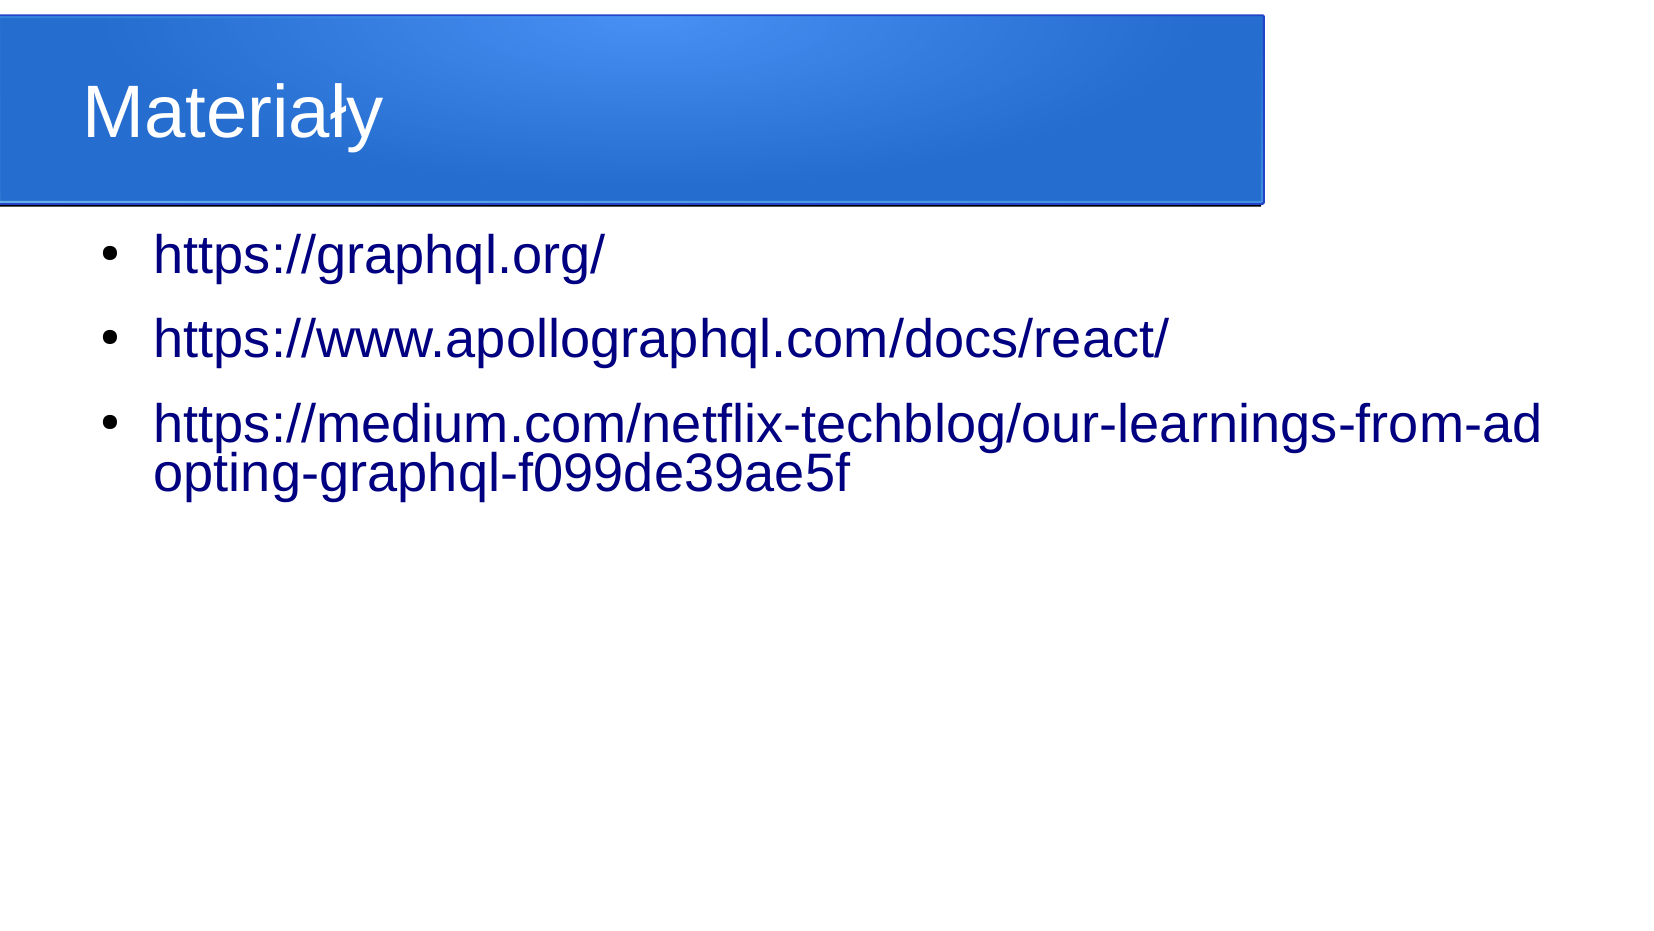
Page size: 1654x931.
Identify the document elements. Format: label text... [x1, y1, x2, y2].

list https://graphql.org/ https://www.apollographql.com/docs/react/ https://medium.com/netflix-techblog/our-learnings-from-adopting-graphql-f099de39ae5f [82, 224, 1571, 764]
title Materiały [82, 35, 1235, 189]
